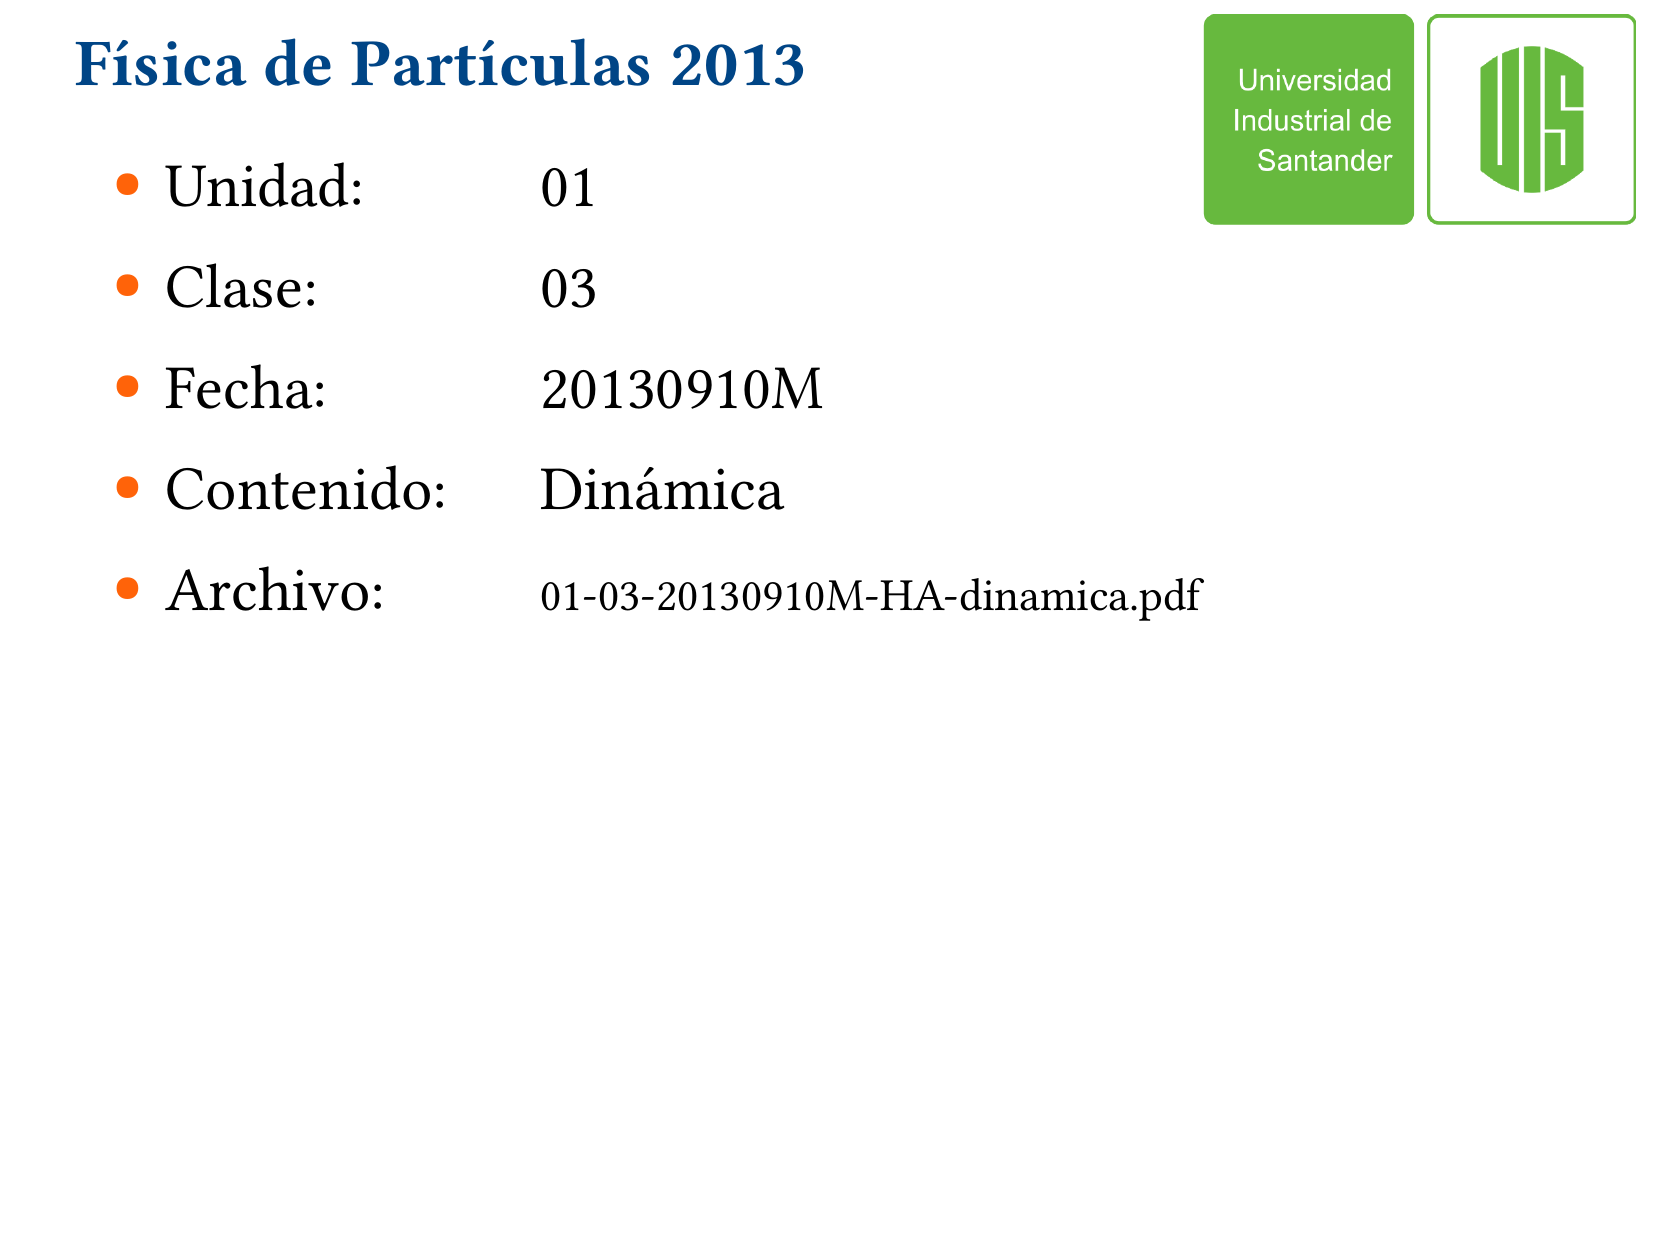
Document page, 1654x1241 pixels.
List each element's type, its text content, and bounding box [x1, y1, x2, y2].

picture [1200, 14, 1636, 225]
title Física de Partículas 2013 [75, 13, 1564, 115]
list Unidad: 01 Clase: 03 Fecha: 20130910M Contenido: Dinámica Archivo: 01-03-20130910M-HA-dinamica.pdf [82, 150, 1571, 1156]
